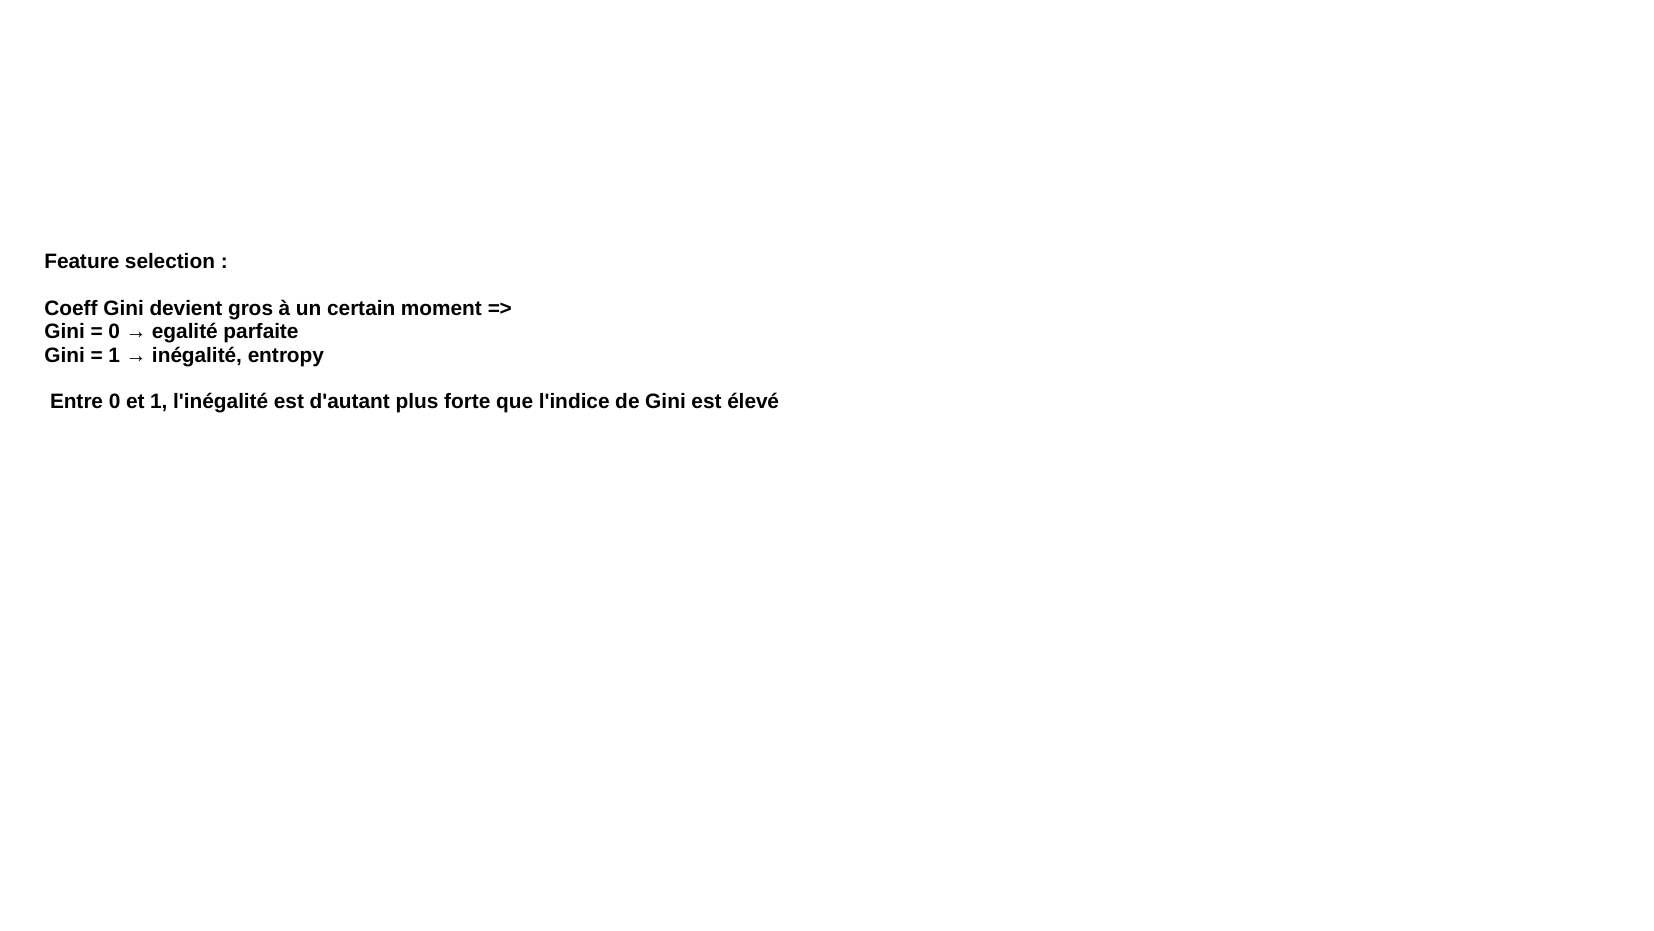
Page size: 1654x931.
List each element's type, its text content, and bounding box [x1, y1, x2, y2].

text_box Feature selection : Coeff Gini devient gros à un certain moment => Gini = 0 → egalité parfaite Gini = 1 → inégalité, entropy Entre 0 et 1, l'inégalité est d'autant plus forte que l'indice de Gini est élevé [29, 242, 1217, 886]
